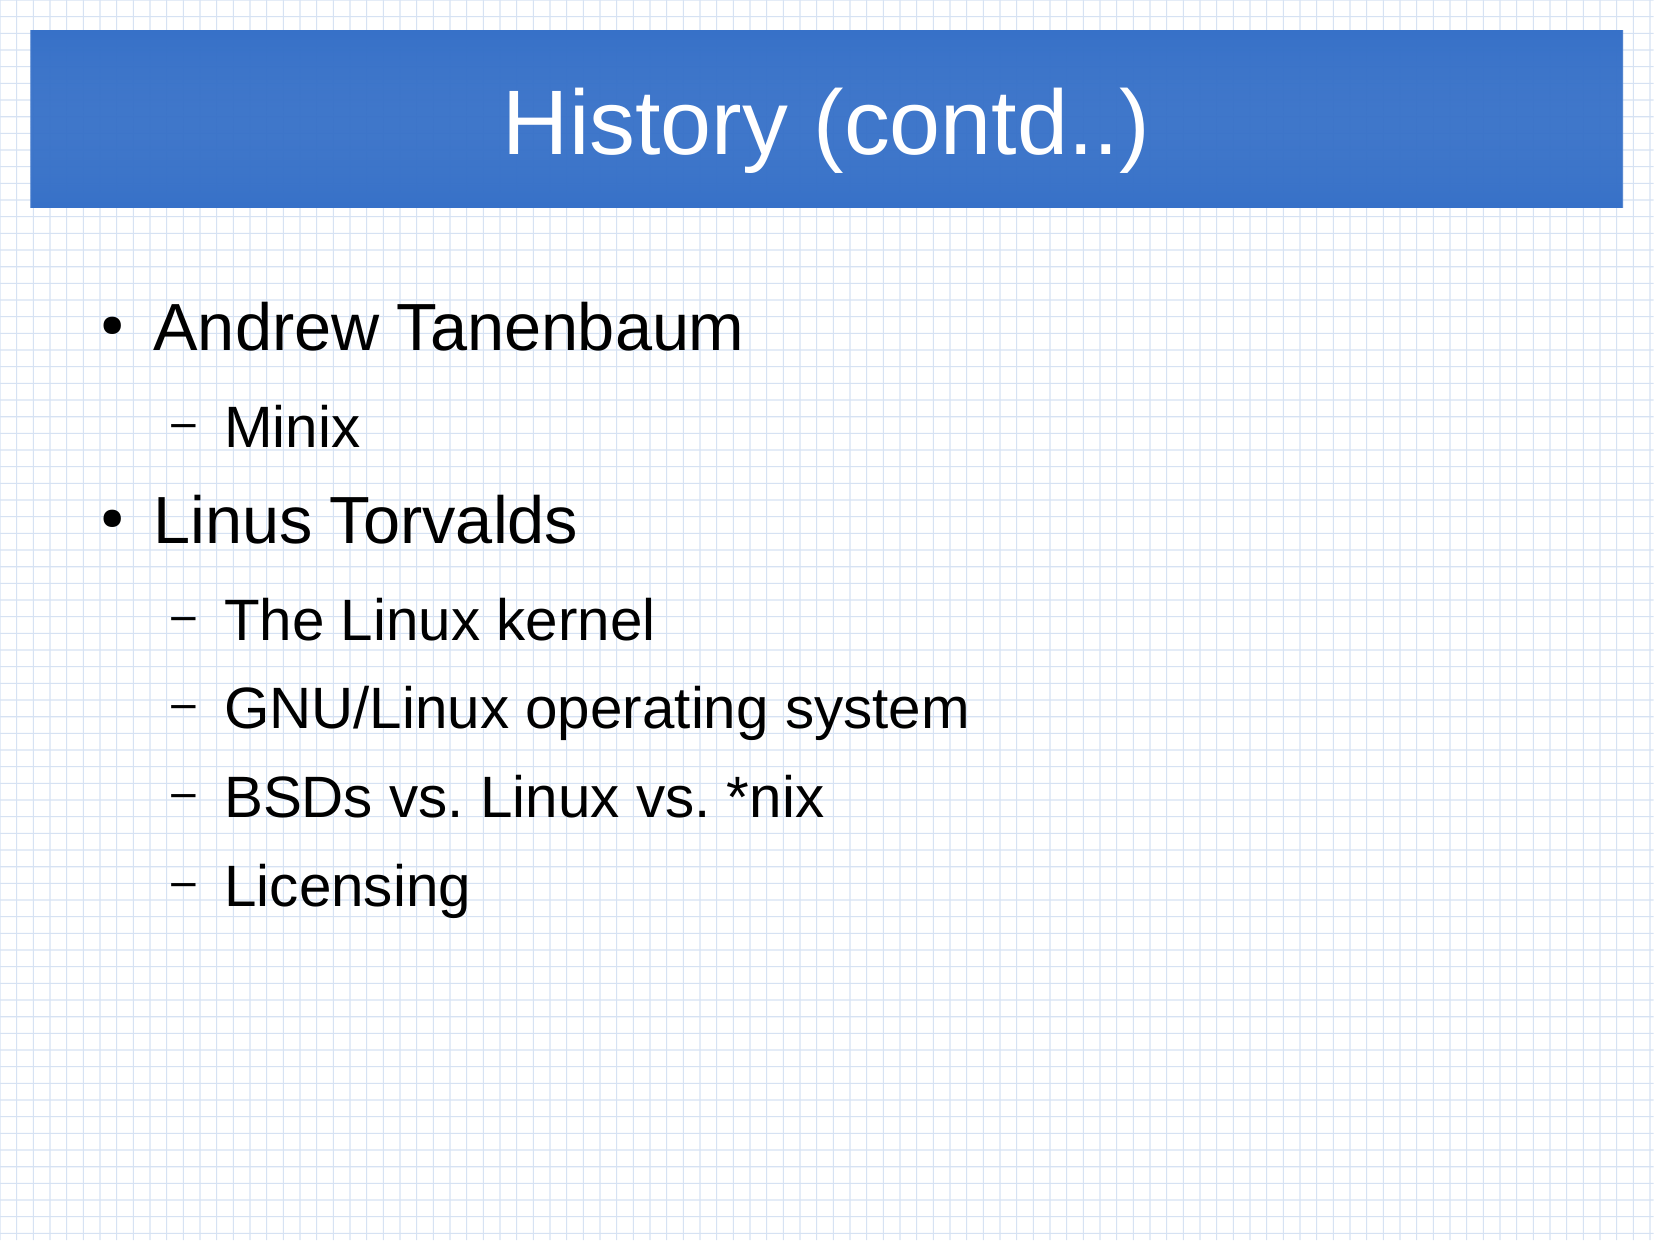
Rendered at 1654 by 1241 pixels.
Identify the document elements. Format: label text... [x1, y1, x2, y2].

title History (contd..) [82, 35, 1571, 210]
list Andrew Tanenbaum Minix Linus Torvalds The Linux kernel GNU/Linux operating system BSDs vs. Linux vs. *nix Licensing [82, 290, 1538, 1010]
